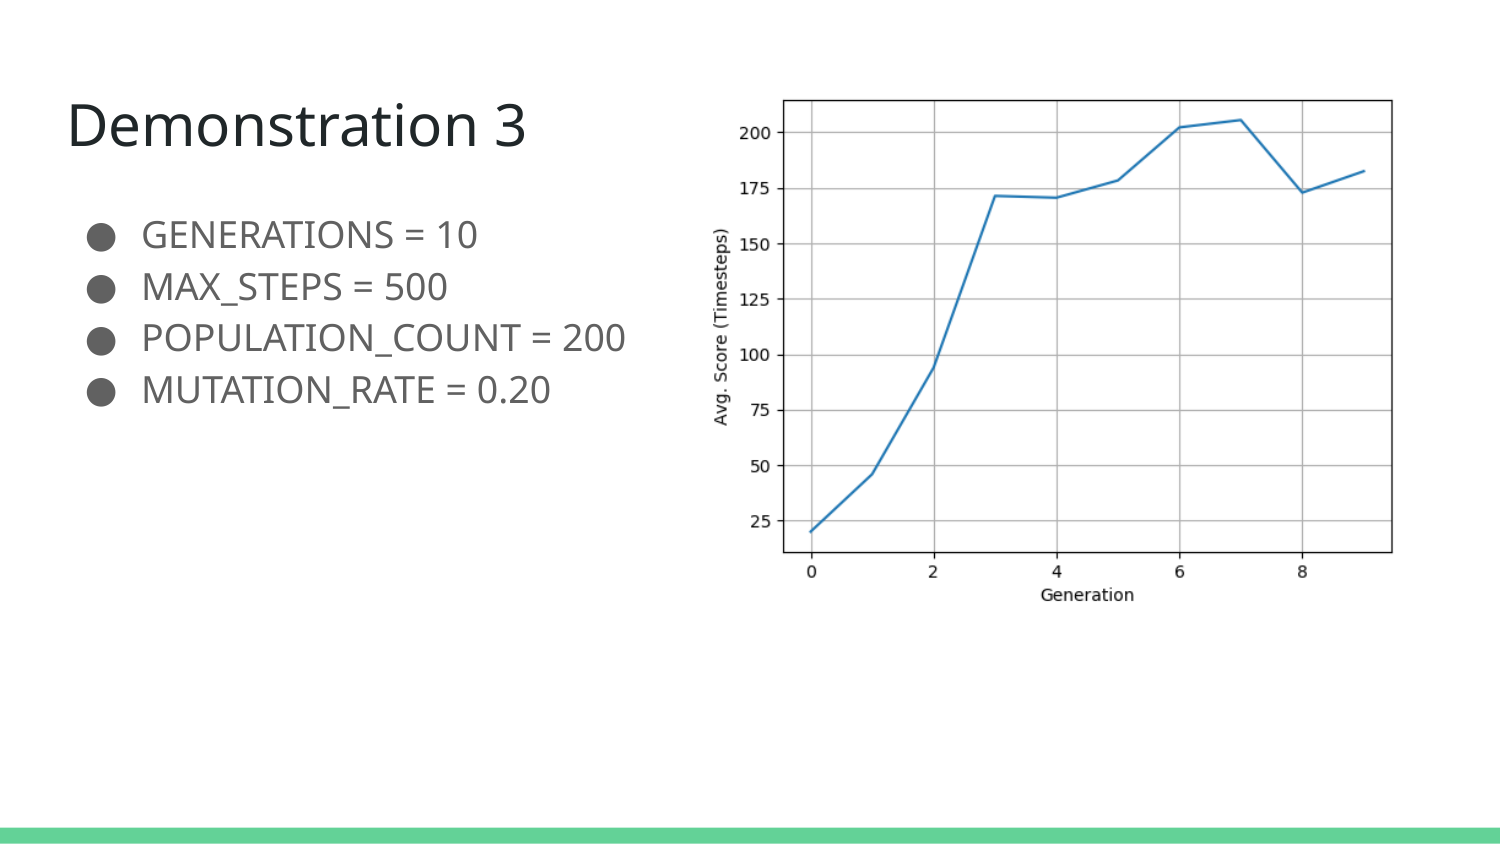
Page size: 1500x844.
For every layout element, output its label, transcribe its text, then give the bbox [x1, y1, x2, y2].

title Demonstration 3 [51, 72, 685, 167]
picture [685, 29, 1470, 618]
list GENERATIONS = 10 MAX_STEPS = 500 POPULATION_COUNT = 200 MUTATION_RATE = 0.20 [51, 189, 1449, 750]
